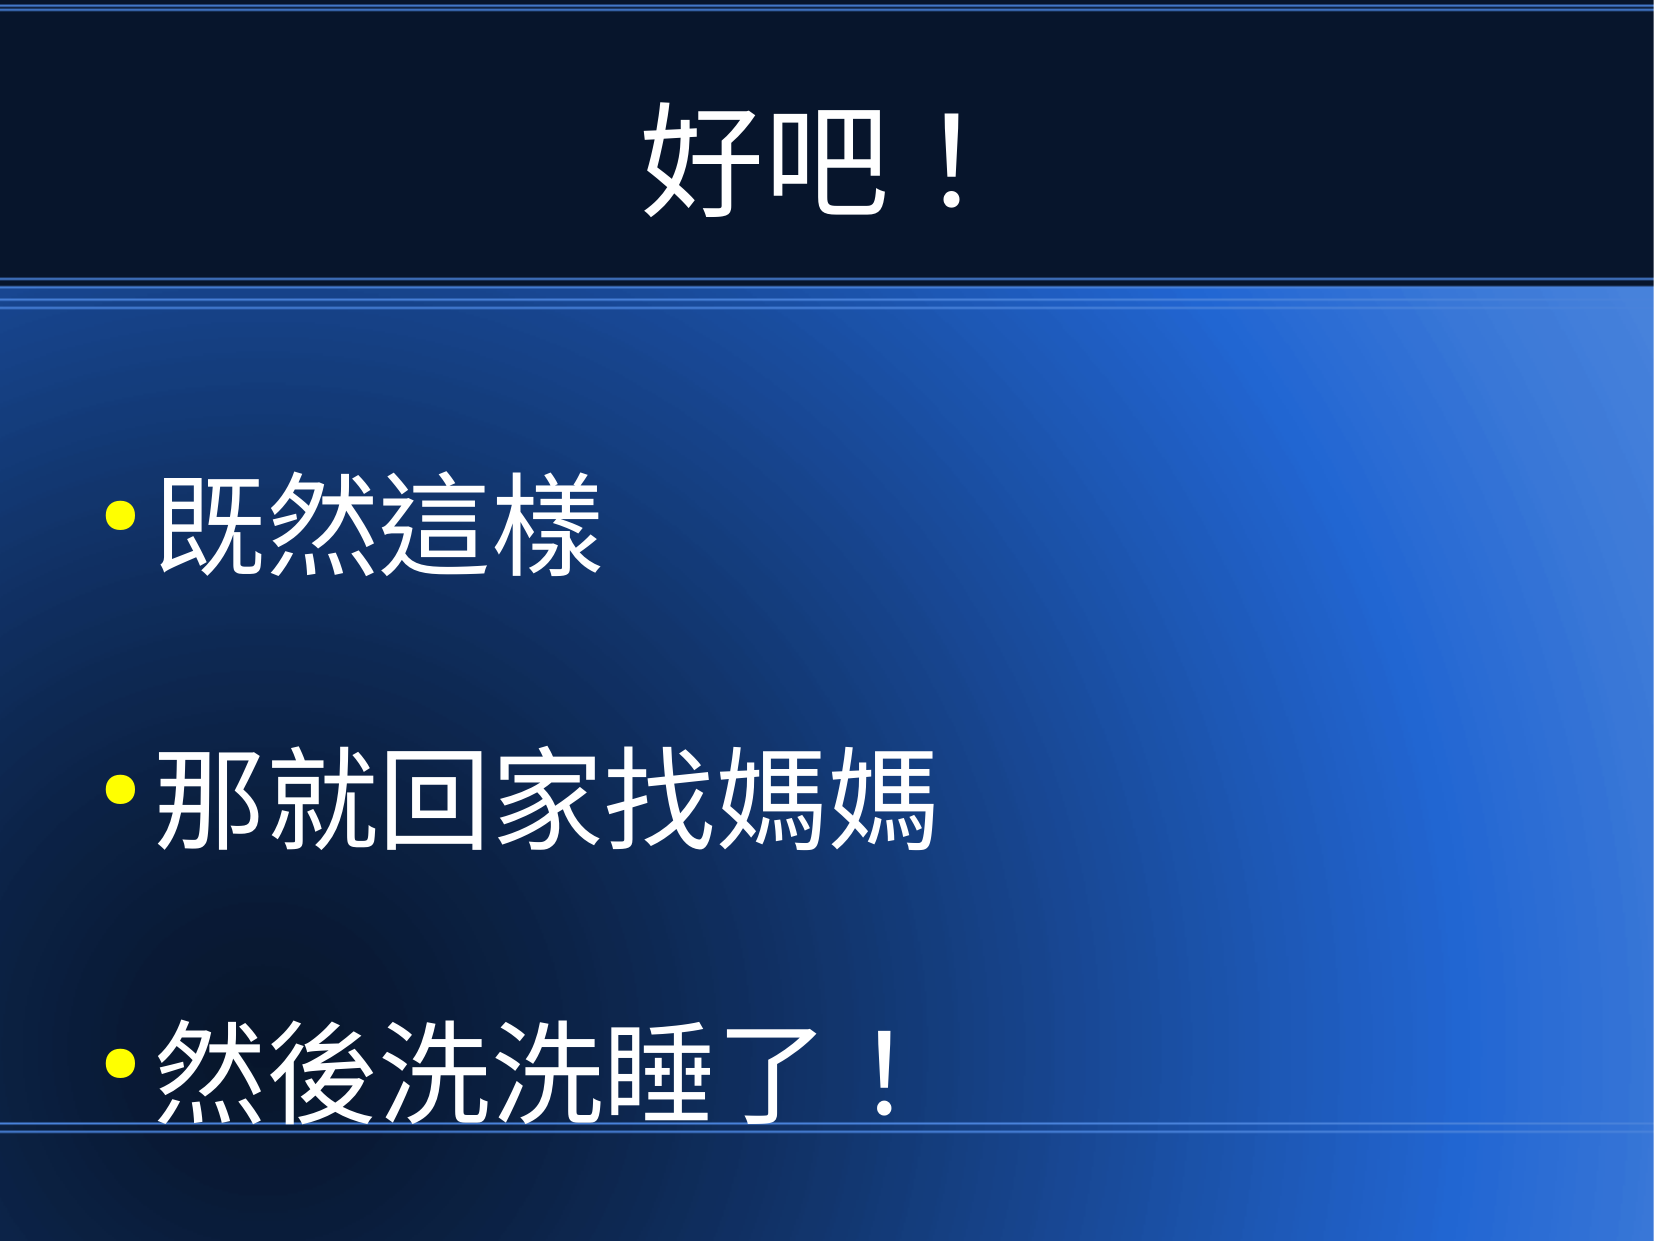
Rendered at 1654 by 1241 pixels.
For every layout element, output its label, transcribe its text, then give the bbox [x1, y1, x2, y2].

title 好吧！ [82, 49, 1571, 257]
list 既然這樣 那就回家找媽媽 然後洗洗睡了！ [82, 355, 1571, 1241]
picture [0, 0, 1654, 1241]
